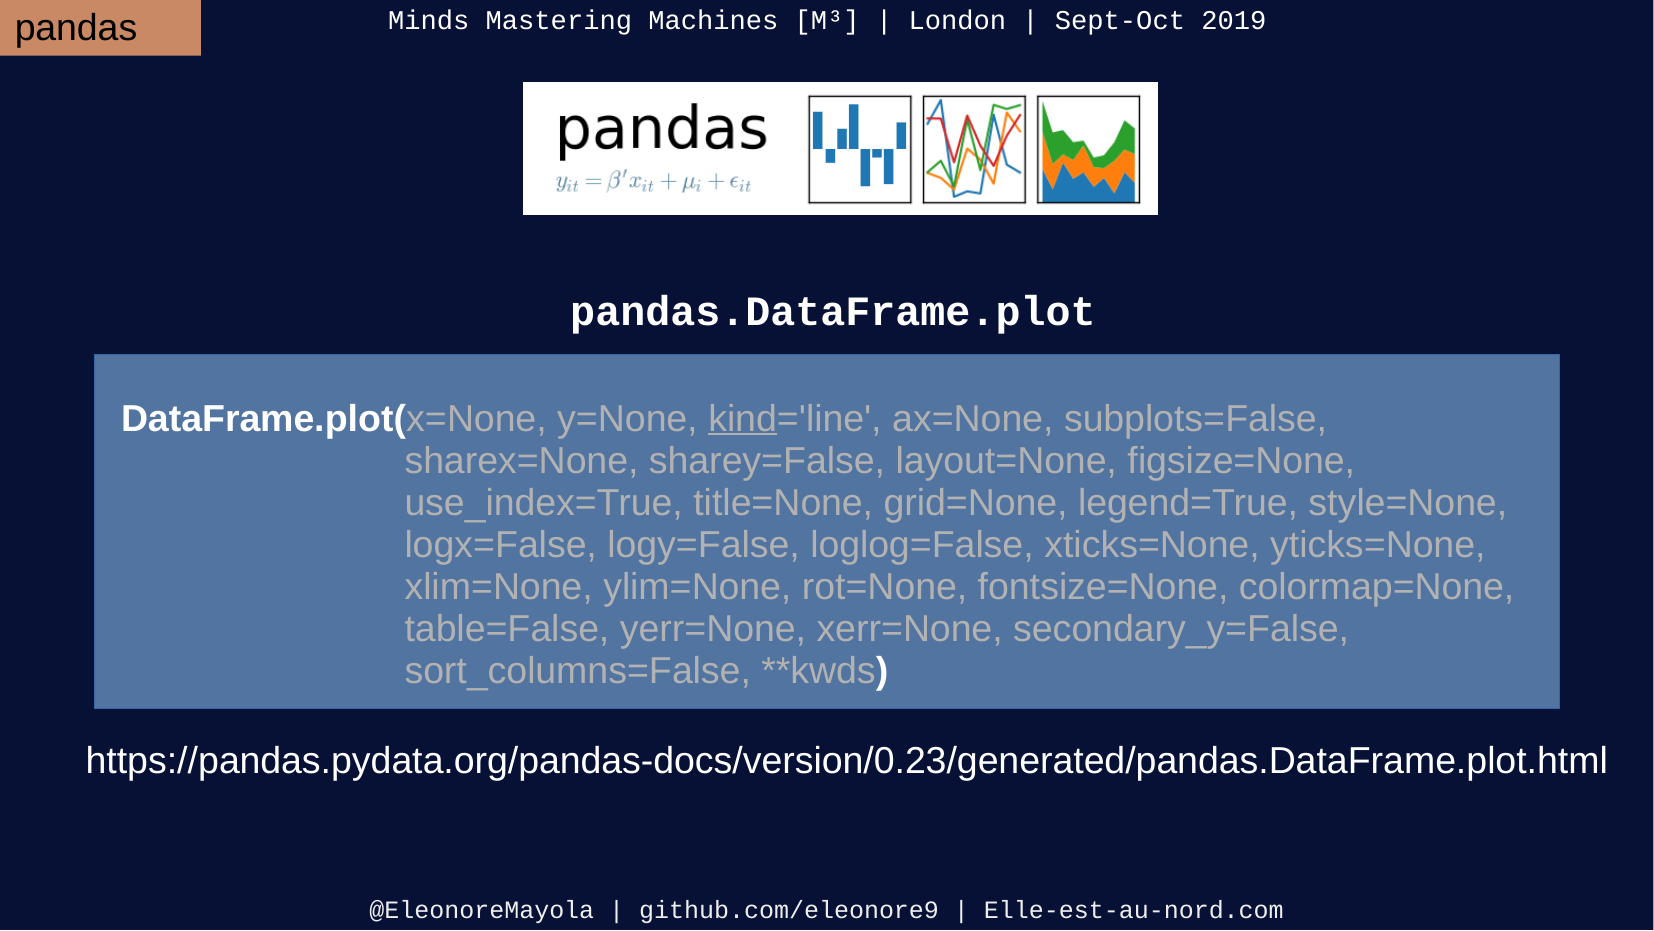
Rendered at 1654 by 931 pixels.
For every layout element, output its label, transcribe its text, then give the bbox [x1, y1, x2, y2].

text_box [94, 354, 1560, 709]
text_box pandas [0, 0, 201, 56]
picture [523, 82, 1158, 215]
text_box pandas.DataFrame.plot [484, 283, 1182, 346]
text_box Minds Mastering Machines [M³] | London | Sept-Oct 2019 [265, 0, 1388, 60]
text_box DataFrame.plot(x=None, y=None, kind='line', ax=None, subplots=False, sharex=None, sharey=False, layout=None, figsize=None, use_index=True, title=None, grid=None, legend=True, style=None, logx=False, logy=False, loglog=False, xticks=None, yticks=None, xlim=None, ylim=None, rot=None, fontsize=None, colormap=None, table=False, yerr=None, xerr=None, secondary_y=False, sort_columns=False, **kwds) [106, 389, 1548, 699]
text_box https://pandas.pydata.org/pandas-docs/version/0.23/generated/pandas.DataFrame.plot.html [70, 732, 1630, 815]
text_box @EleonoreMayola | github.com/eleonore9 | Elle-est-au-nord.com [295, 862, 1359, 931]
